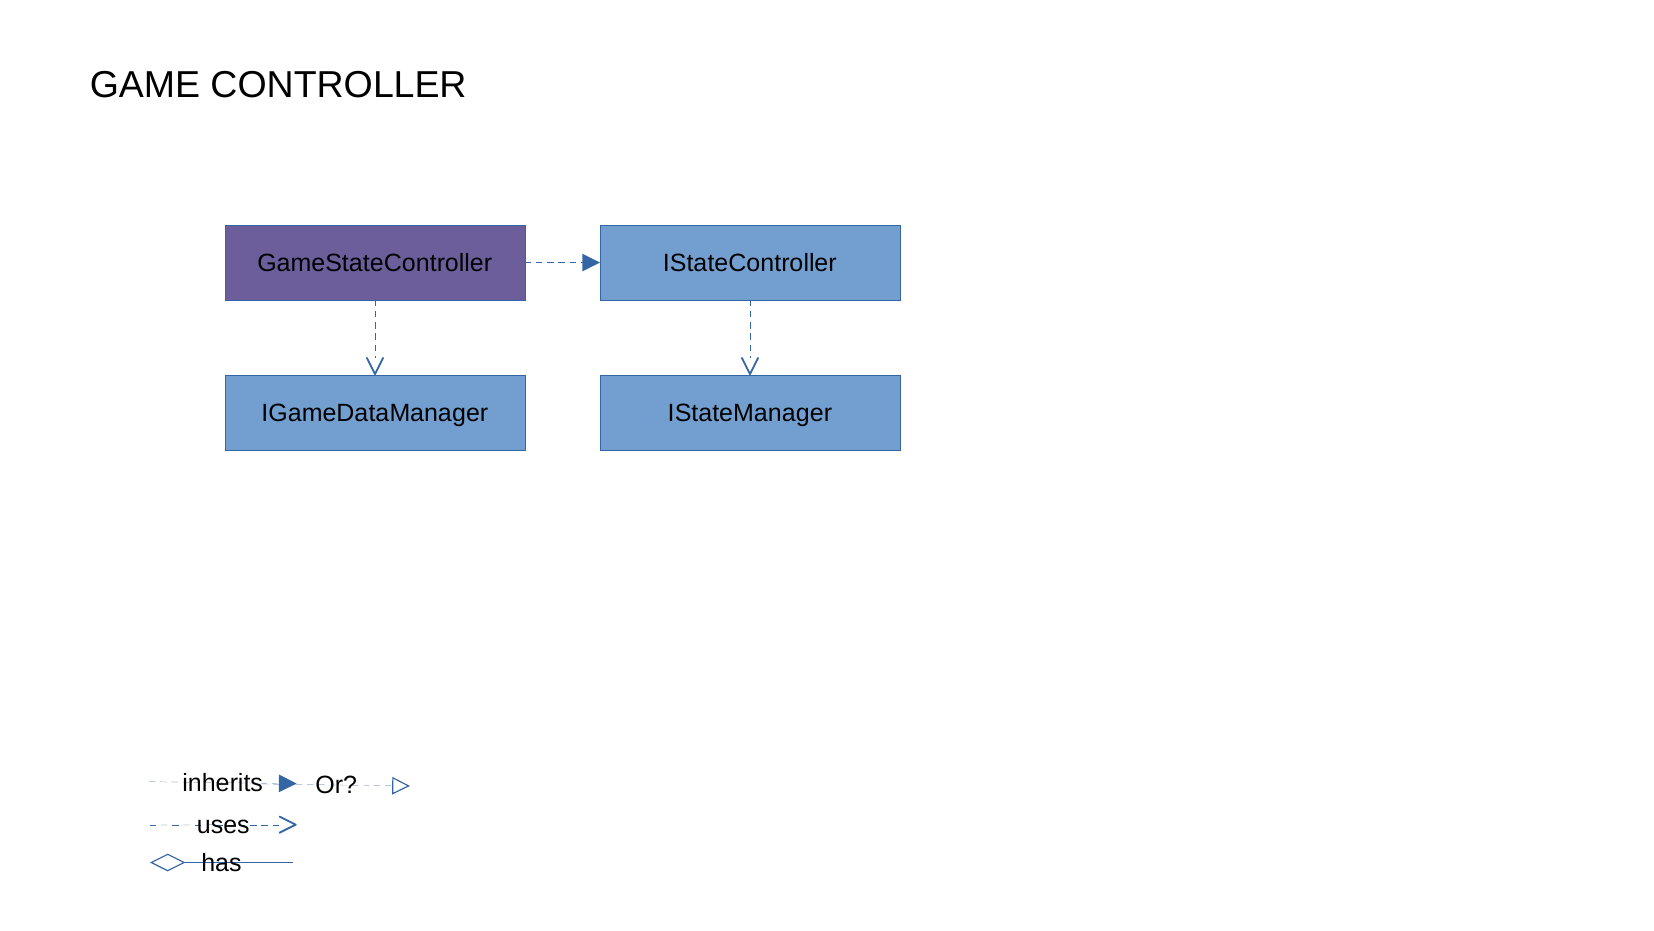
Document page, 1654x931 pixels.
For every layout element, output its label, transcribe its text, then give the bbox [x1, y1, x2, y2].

text_box IGameDataManager [225, 375, 526, 451]
text_box IStateController [600, 225, 901, 301]
text_box IStateManager [600, 375, 901, 451]
text_box GameStateController [225, 225, 526, 301]
text_box GAME CONTROLLER [75, 55, 482, 113]
